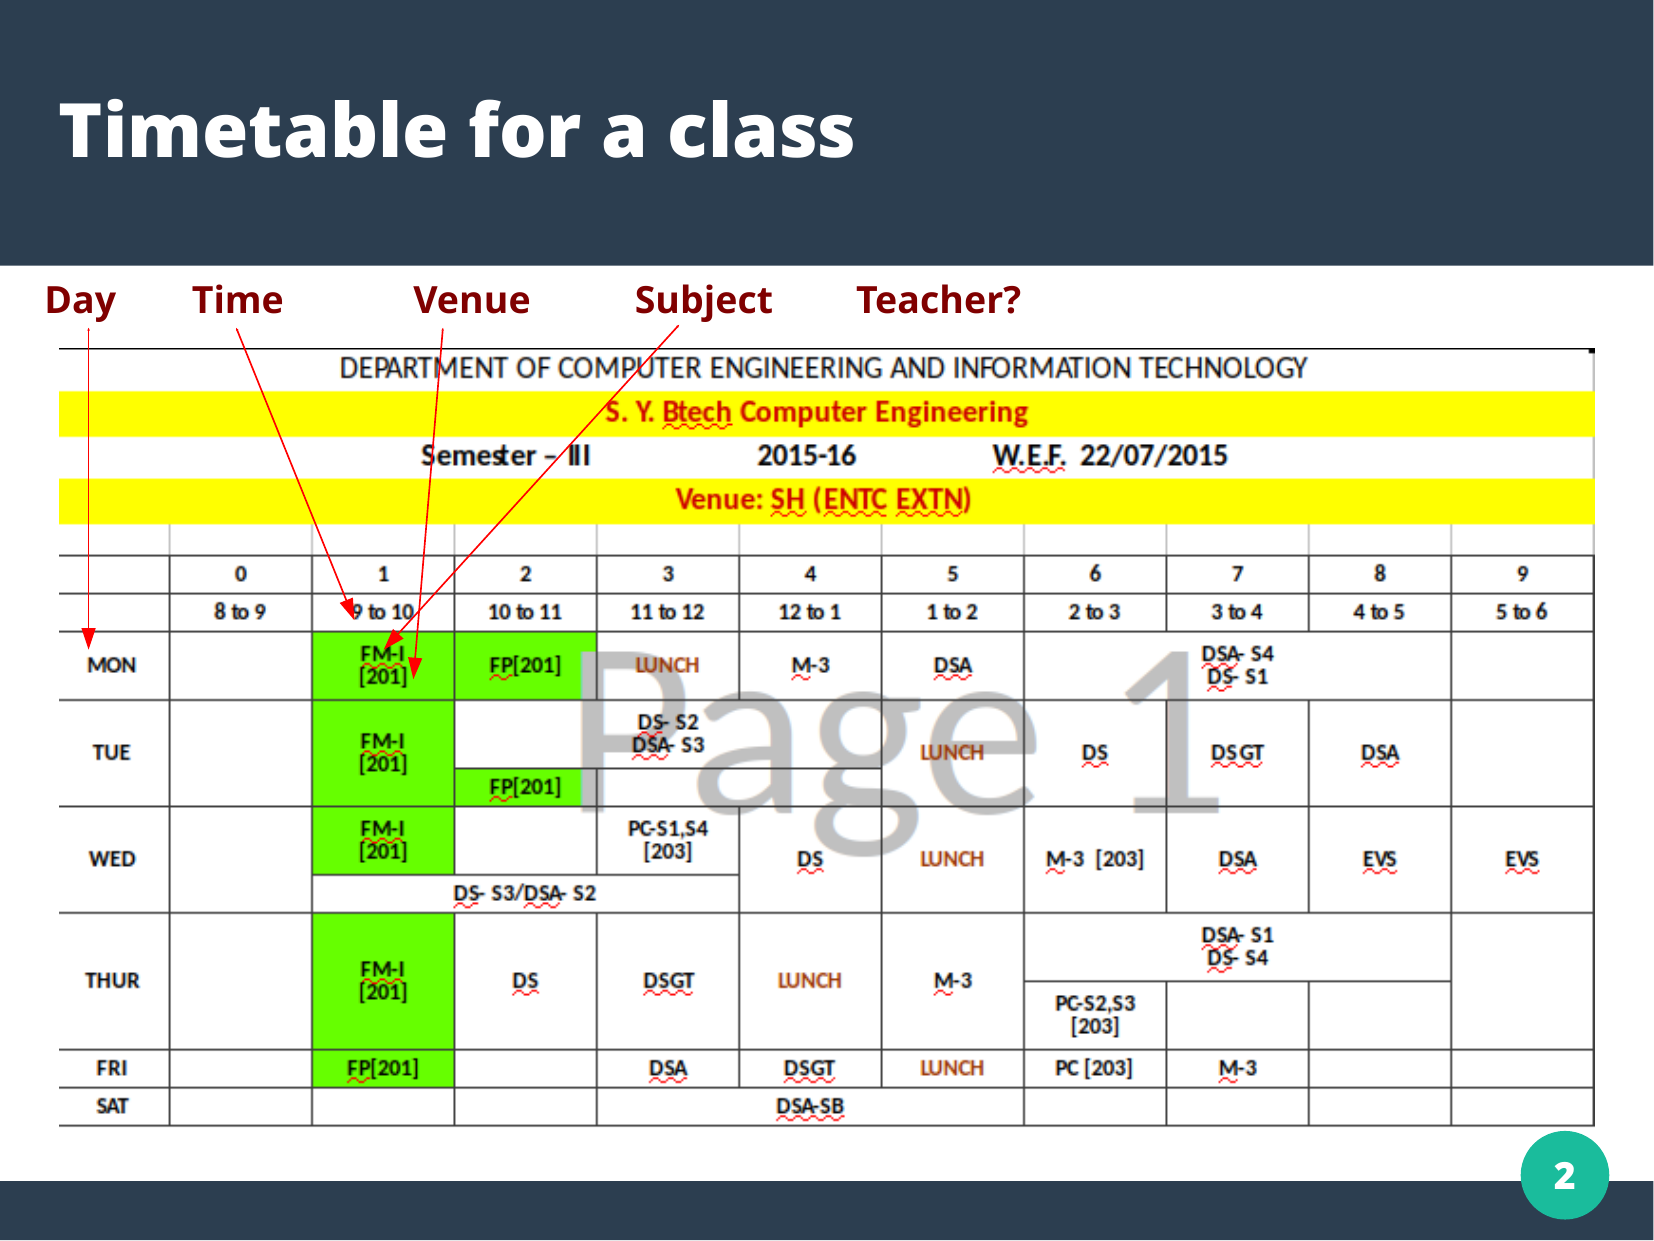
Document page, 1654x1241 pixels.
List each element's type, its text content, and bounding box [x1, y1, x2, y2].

picture [59, 328, 1595, 1152]
picture [421, 328, 674, 606]
title Timetable for a class [59, 49, 1595, 207]
text_box Day Time Venue Subject Teacher? [29, 265, 1418, 328]
